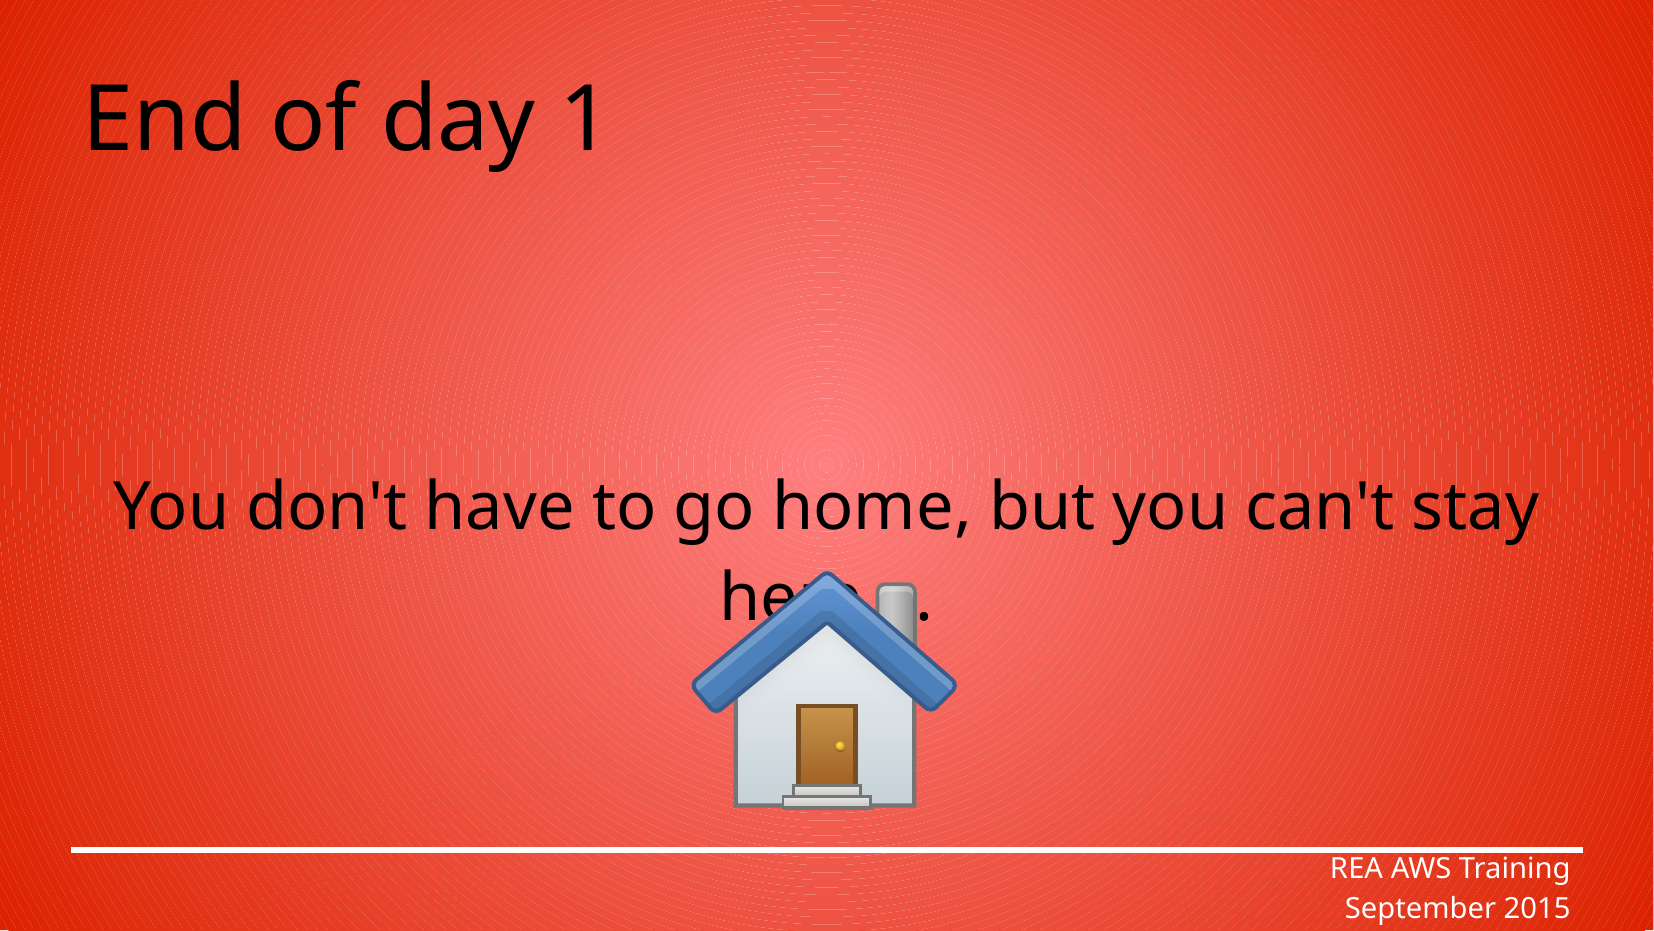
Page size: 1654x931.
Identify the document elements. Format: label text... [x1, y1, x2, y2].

title End of day 1 [82, 37, 1571, 193]
list You don't have to go home, but you can't stay here ... [82, 217, 1571, 757]
picture [625, 496, 1022, 814]
